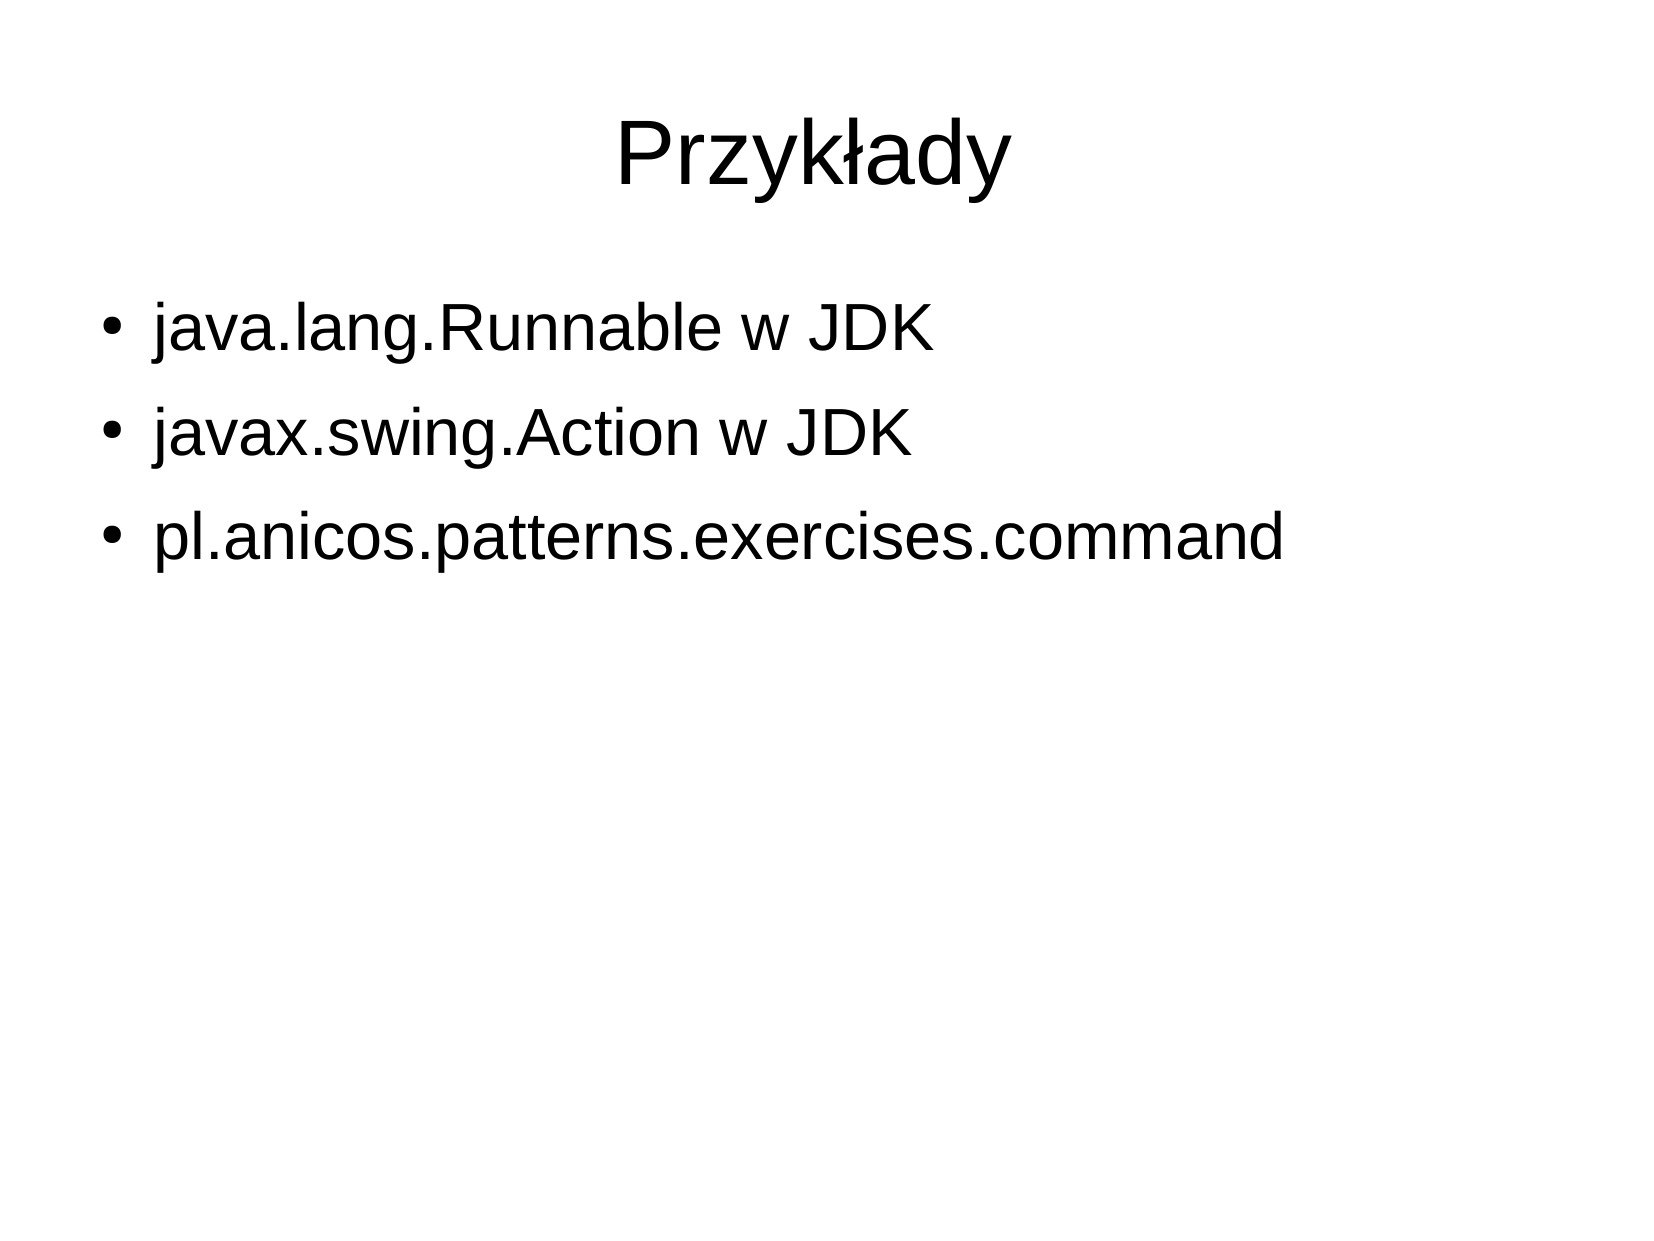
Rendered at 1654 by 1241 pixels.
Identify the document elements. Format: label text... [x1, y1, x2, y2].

list java.lang.Runnable w JDK javax.swing.Action w JDK pl.anicos.patterns.exercises.command [82, 290, 1571, 1010]
title Przykłady [82, 49, 1571, 257]
